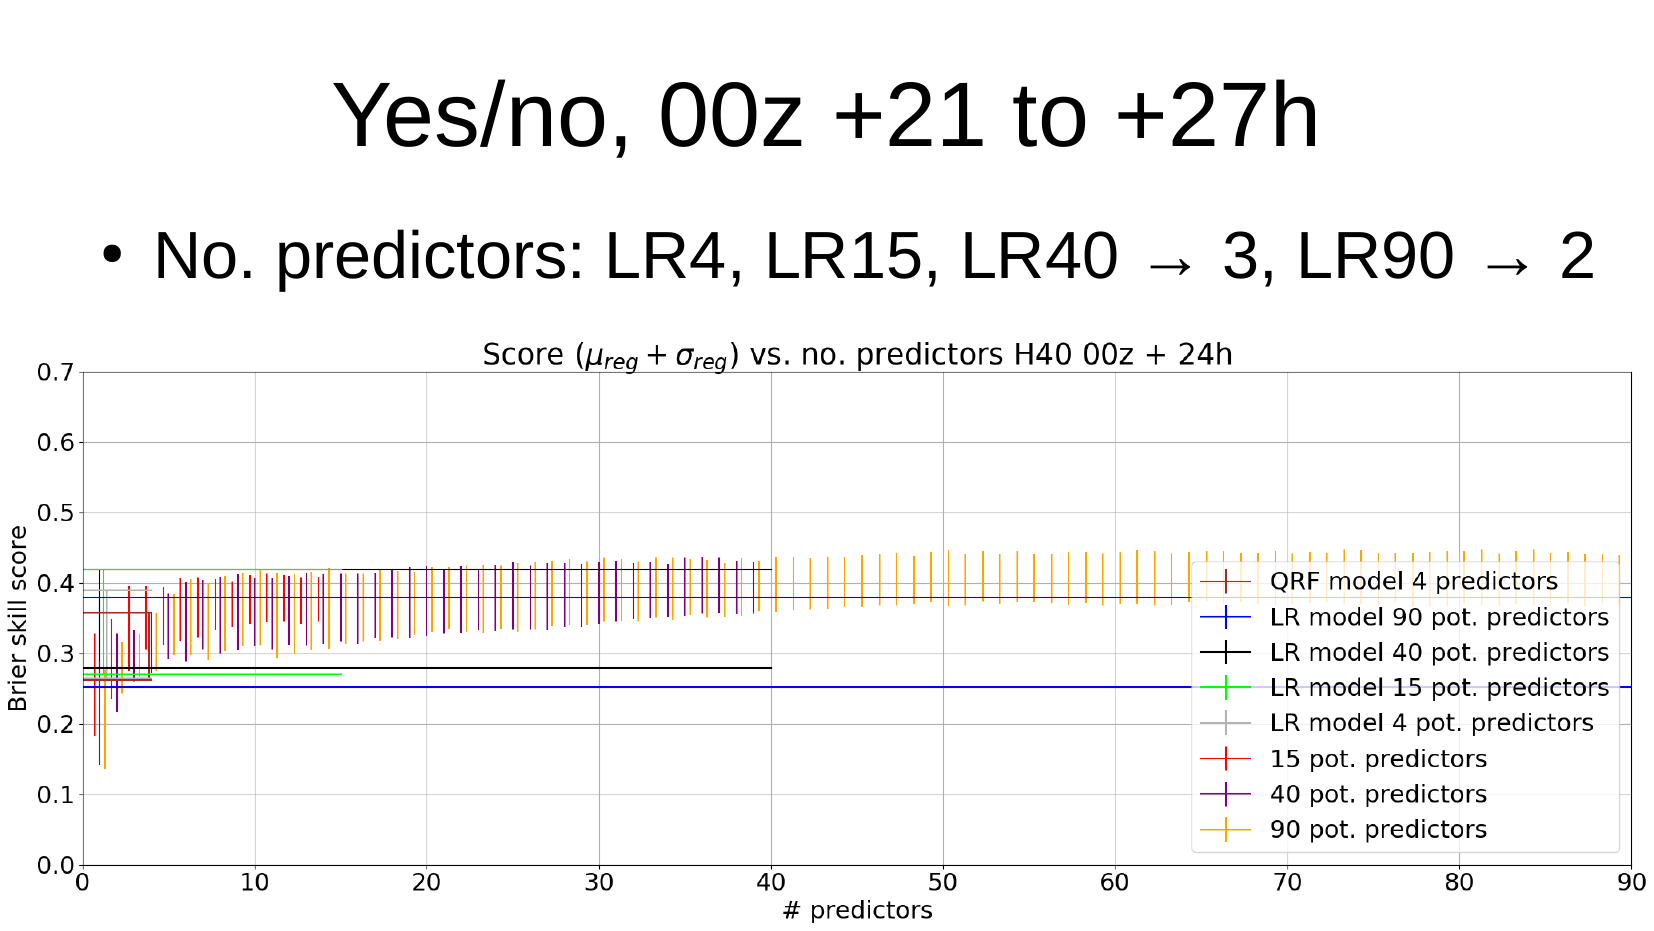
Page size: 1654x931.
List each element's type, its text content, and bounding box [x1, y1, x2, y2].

list No. predictors: LR4, LR15, LR40 → 3, LR90 → 2 [82, 217, 1636, 332]
title Yes/no, 00z +21 to +27h [82, 37, 1571, 193]
picture [0, 332, 1654, 931]
